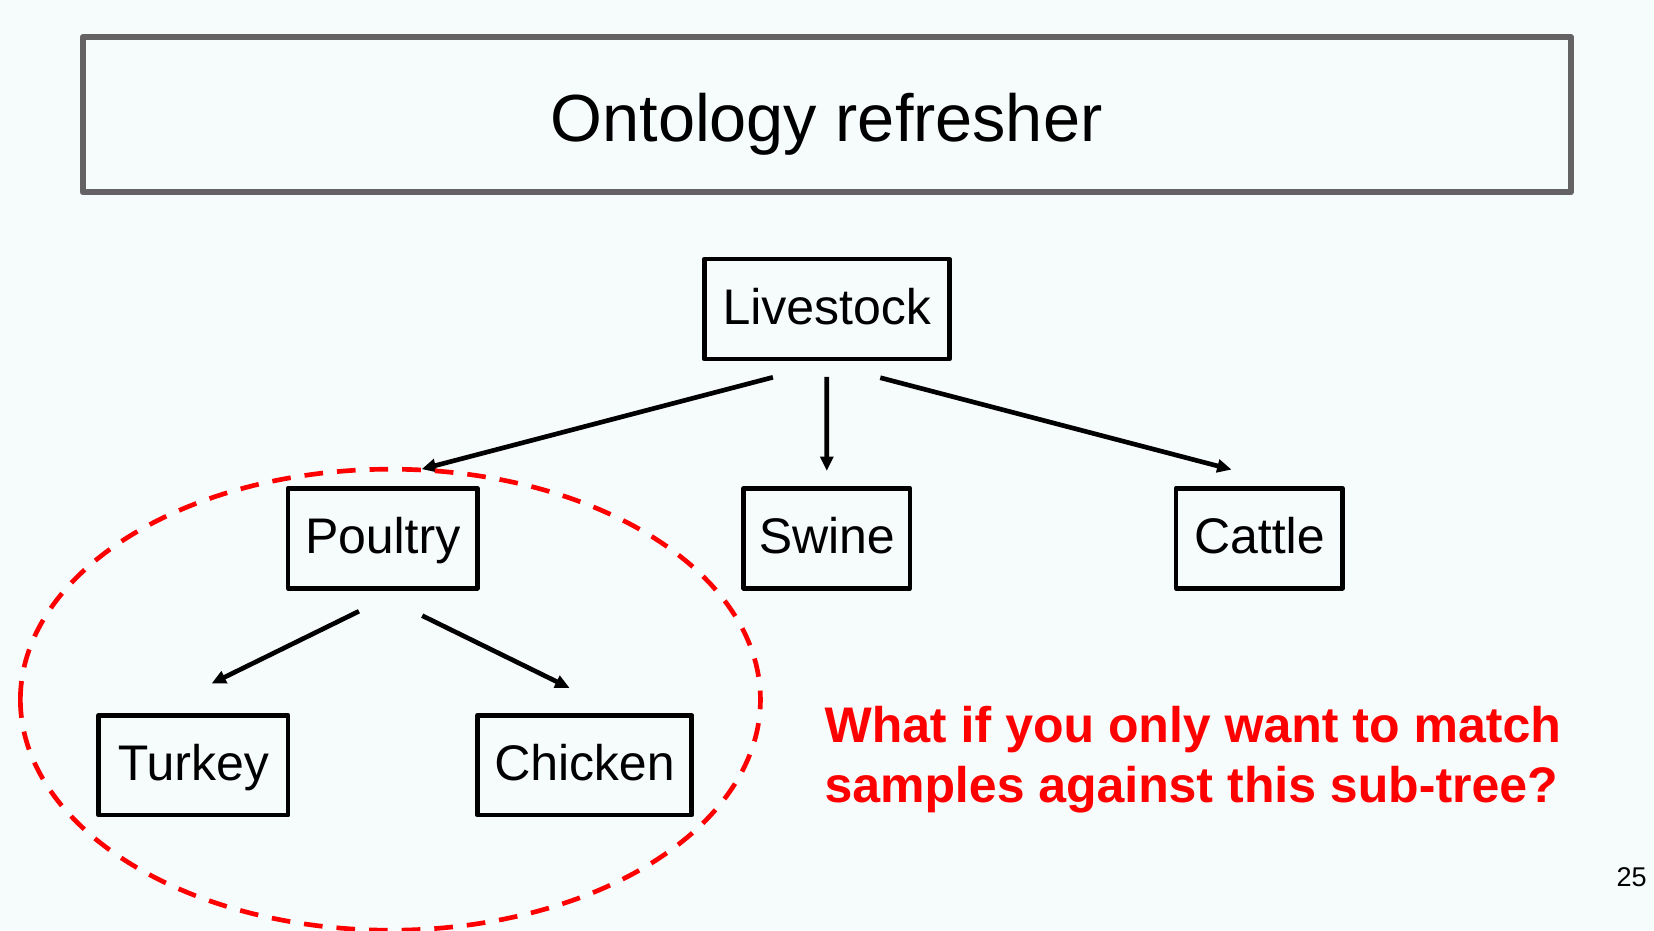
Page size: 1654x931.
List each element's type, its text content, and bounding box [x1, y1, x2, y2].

text_box Swine [743, 488, 910, 589]
text_box Cattle [1176, 488, 1343, 589]
text_box Ontology refresher [82, 37, 1571, 193]
text_box What if you only want to match samples against this sub-tree? [809, 677, 1587, 868]
text_box Poultry [288, 488, 478, 589]
text_box Livestock [704, 259, 950, 360]
text_box Chicken [477, 715, 692, 816]
slide_number <number> [1547, 859, 1647, 931]
text_box Turkey [98, 715, 289, 816]
